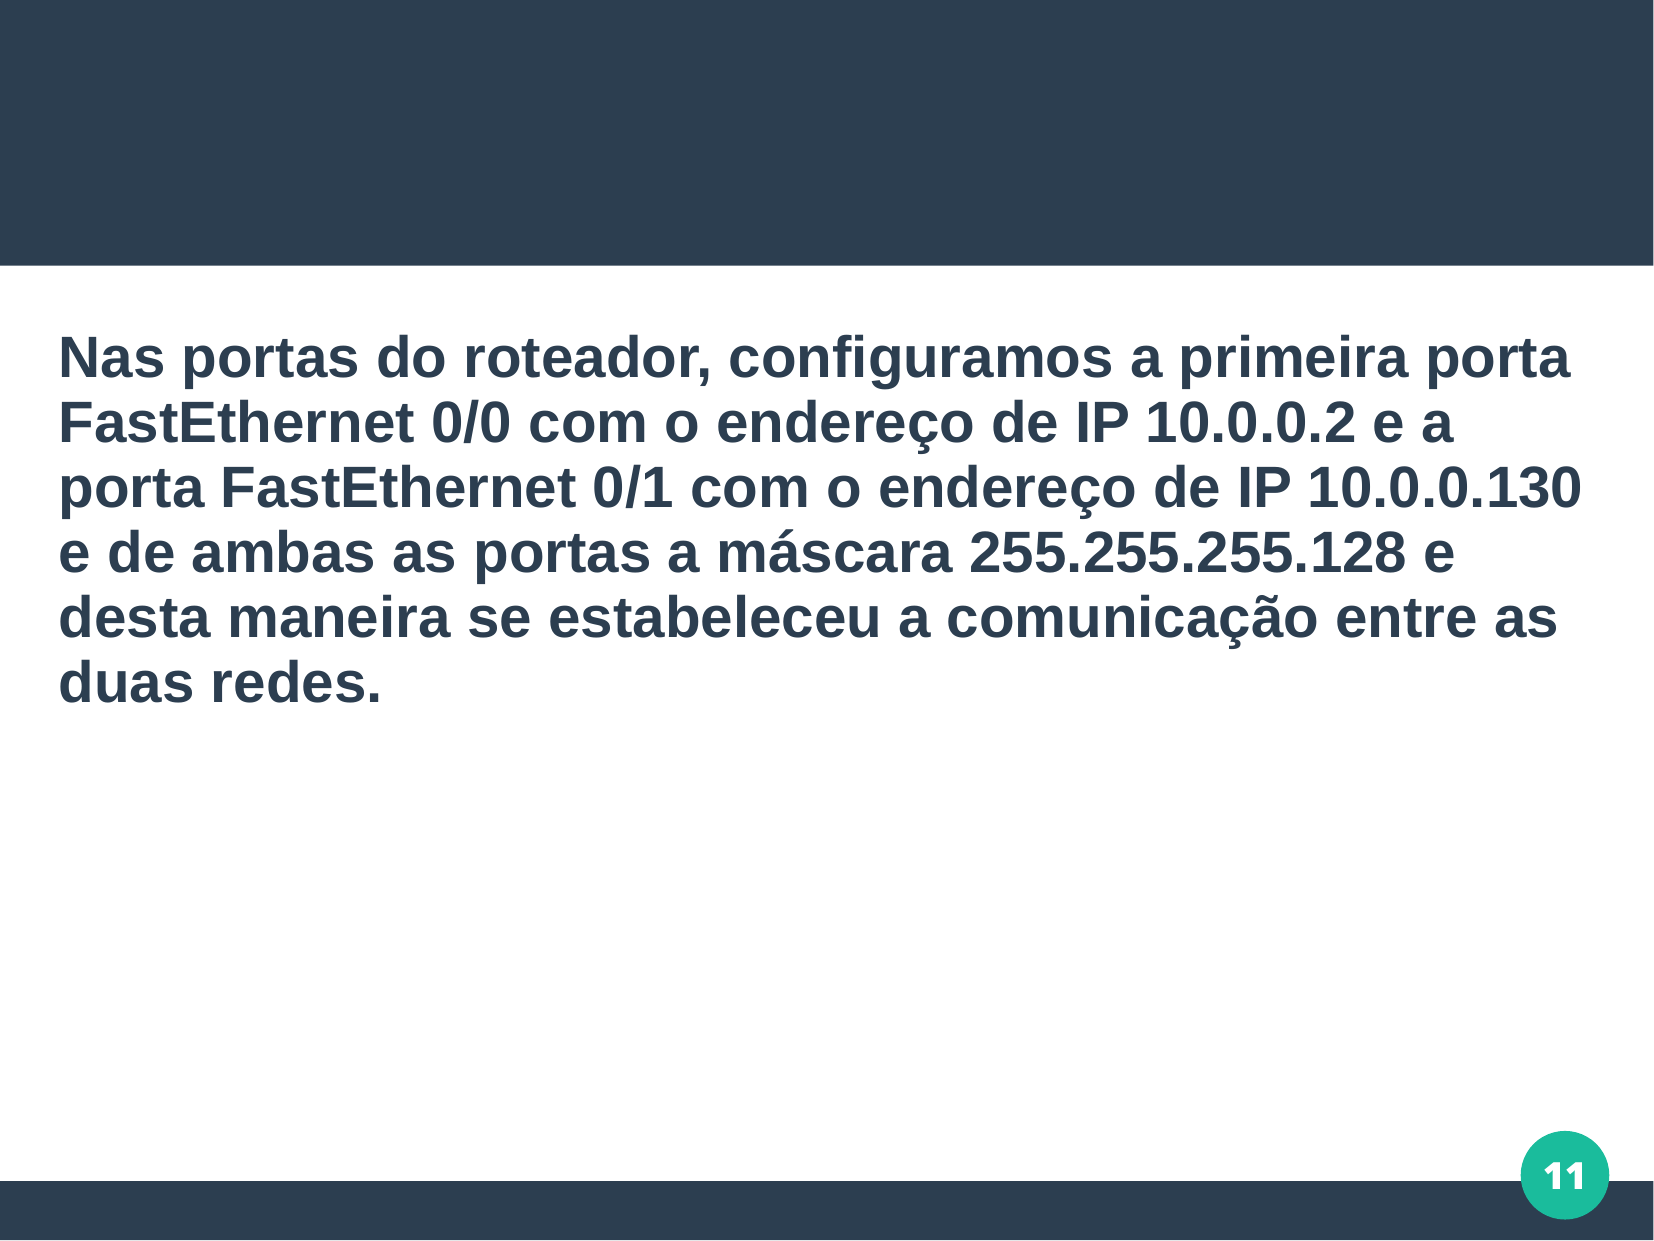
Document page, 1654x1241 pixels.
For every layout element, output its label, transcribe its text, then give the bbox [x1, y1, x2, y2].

list Nas portas do roteador, configuramos a primeira porta FastEthernet 0/0 com o endereço de IP 10.0.0.2 e a porta FastEthernet 0/1 com o endereço de IP 10.0.0.130 e de ambas as portas a máscara 255.255.255.128 e desta maneira se estabeleceu a comunicação entre as duas redes. [59, 324, 1595, 1152]
